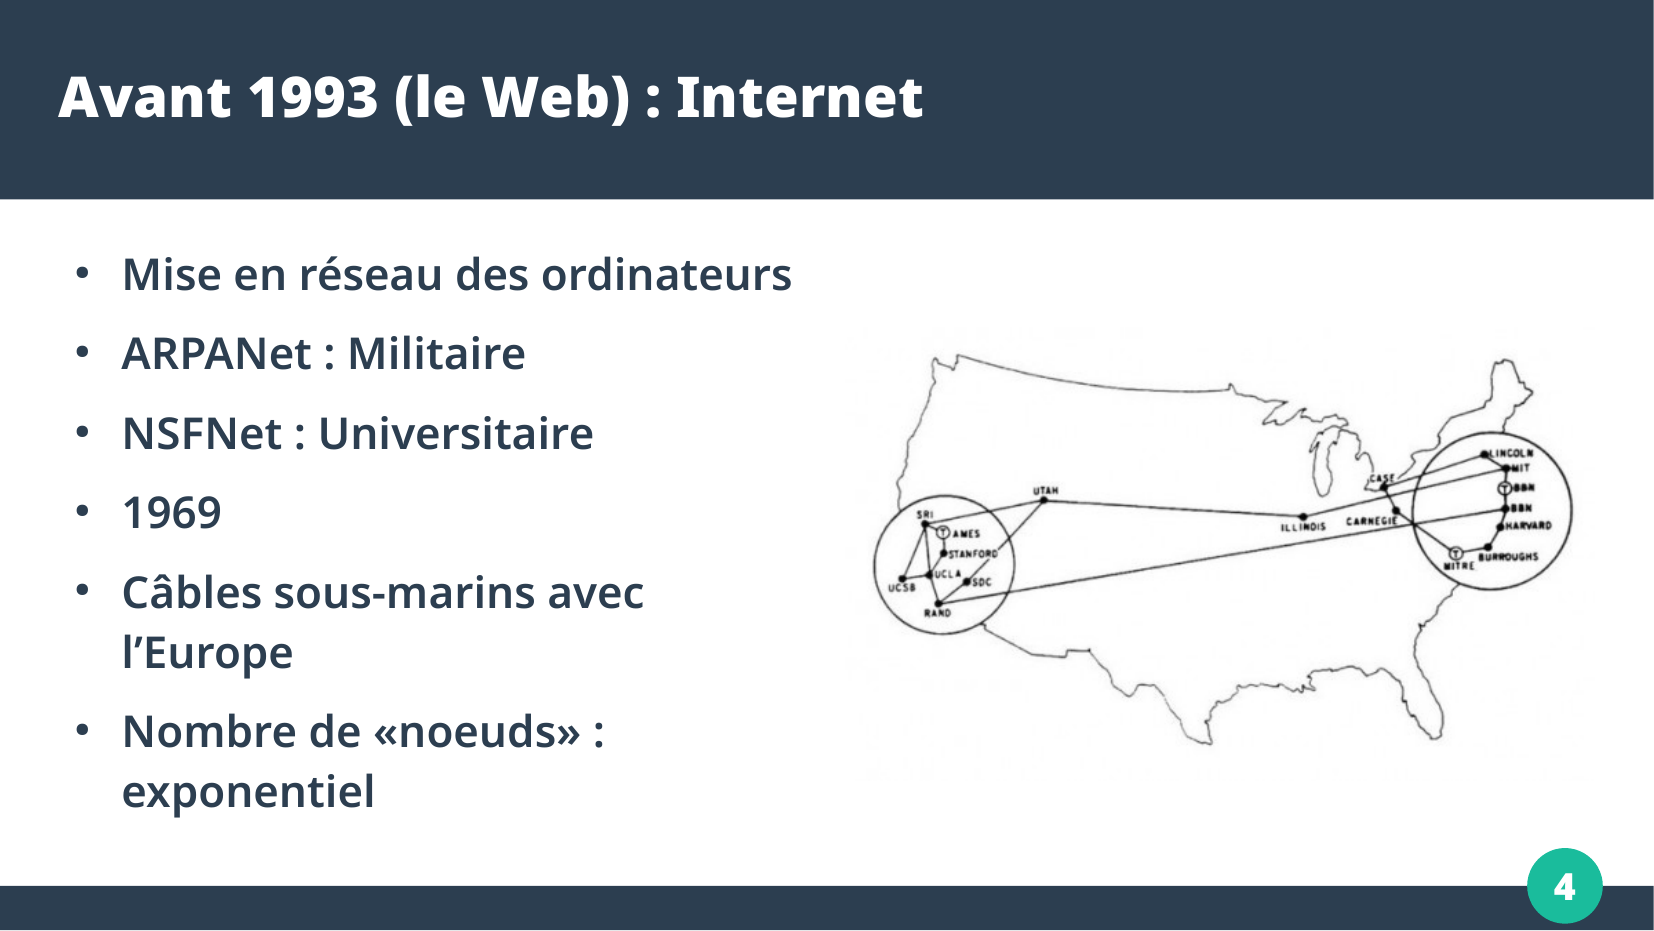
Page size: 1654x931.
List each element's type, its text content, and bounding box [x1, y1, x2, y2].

title Avant 1993 (le Web) : Internet [59, 37, 1595, 155]
picture [845, 327, 1595, 781]
list Mise en réseau des ordinateurs ARPANet : Militaire NSFNet : Universitaire 1969 Câbles sous-marins avec l’Europe Nombre de «noeuds» : exponentiel [59, 243, 809, 864]
